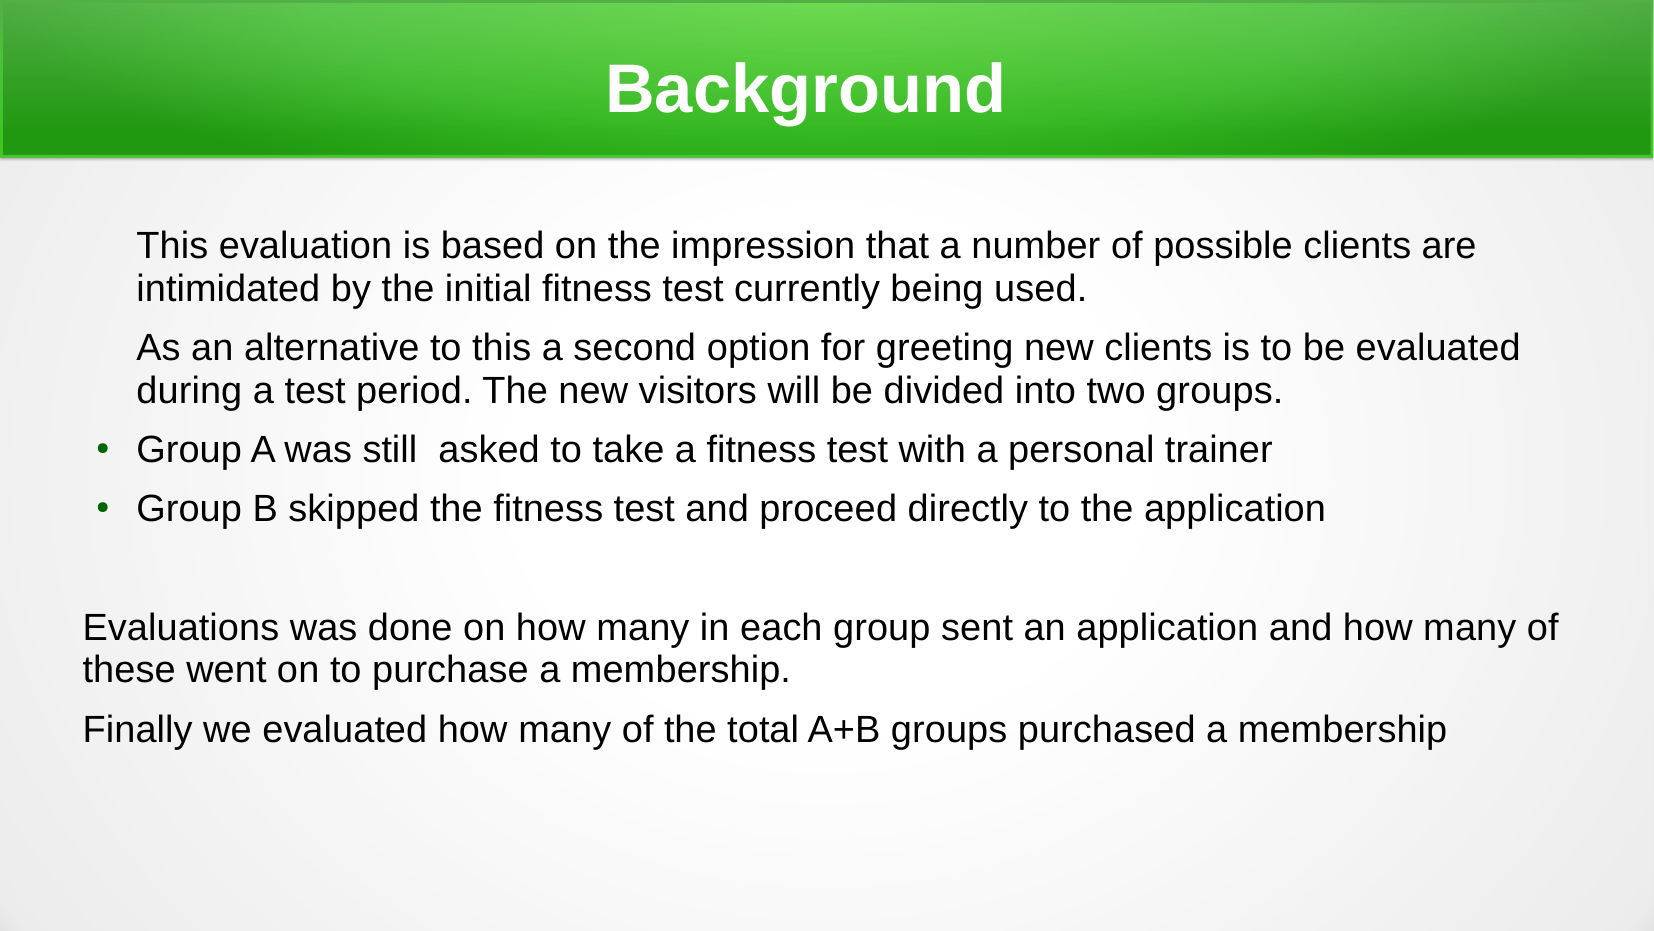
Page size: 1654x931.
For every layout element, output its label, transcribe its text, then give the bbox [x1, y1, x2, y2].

list This evaluation is based on the impression that a number of possible clients are intimidated by the initial fitness test currently being used. As an alternative to this a second option for greeting new clients is to be evaluated during a test period. The new visitors will be divided into two groups. Group A was still asked to take a fitness test with a personal trainer Group B skipped the fitness test and proceed directly to the application Evaluations was done on how many in each group sent an application and how many of these went on to purchase a membership. Finally we evaluated how many of the total A+B groups purchased a membership [82, 224, 1571, 764]
title Background [82, 35, 1571, 142]
